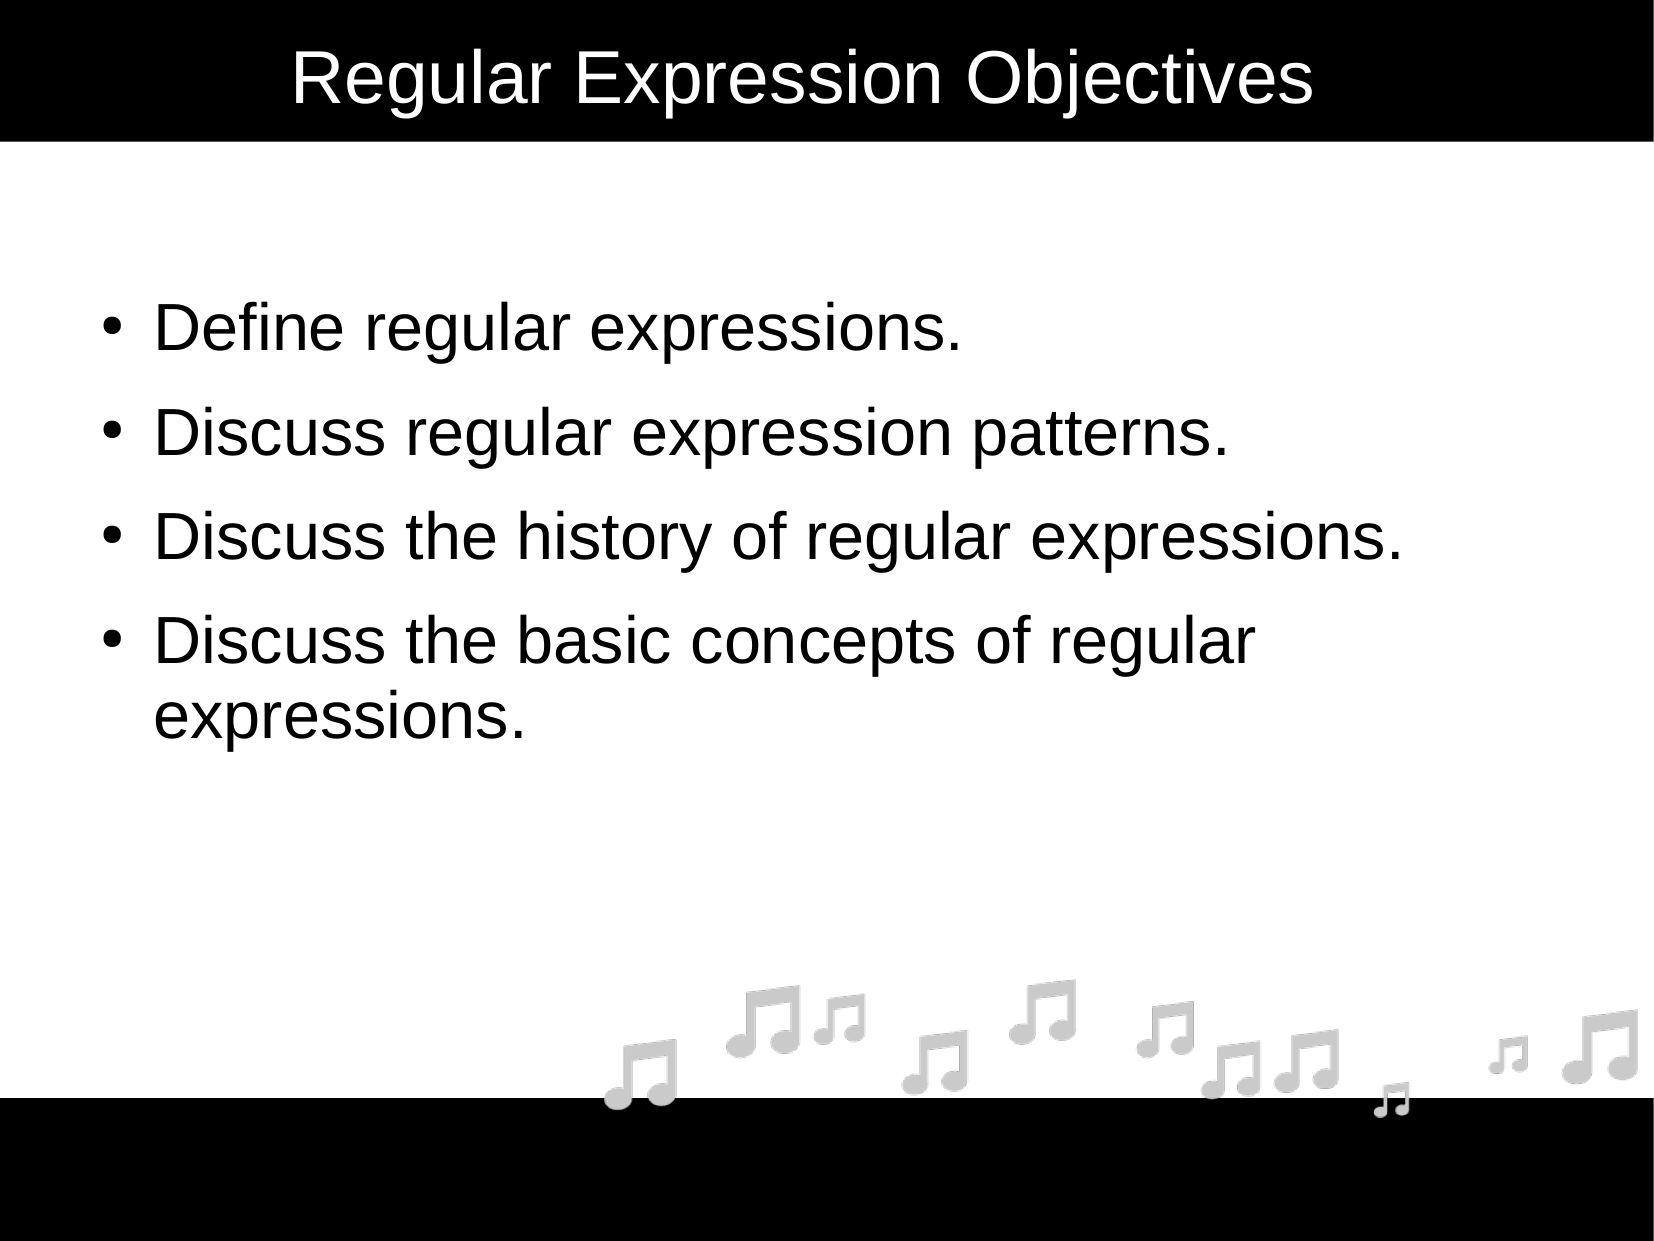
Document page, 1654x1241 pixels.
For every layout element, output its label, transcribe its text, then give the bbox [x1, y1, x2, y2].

list Define regular expressions. Discuss regular expression patterns. Discuss the history of regular expressions. Discuss the basic concepts of regular expressions. [82, 290, 1571, 1010]
title Regular Expression Objectives [59, 8, 1548, 148]
